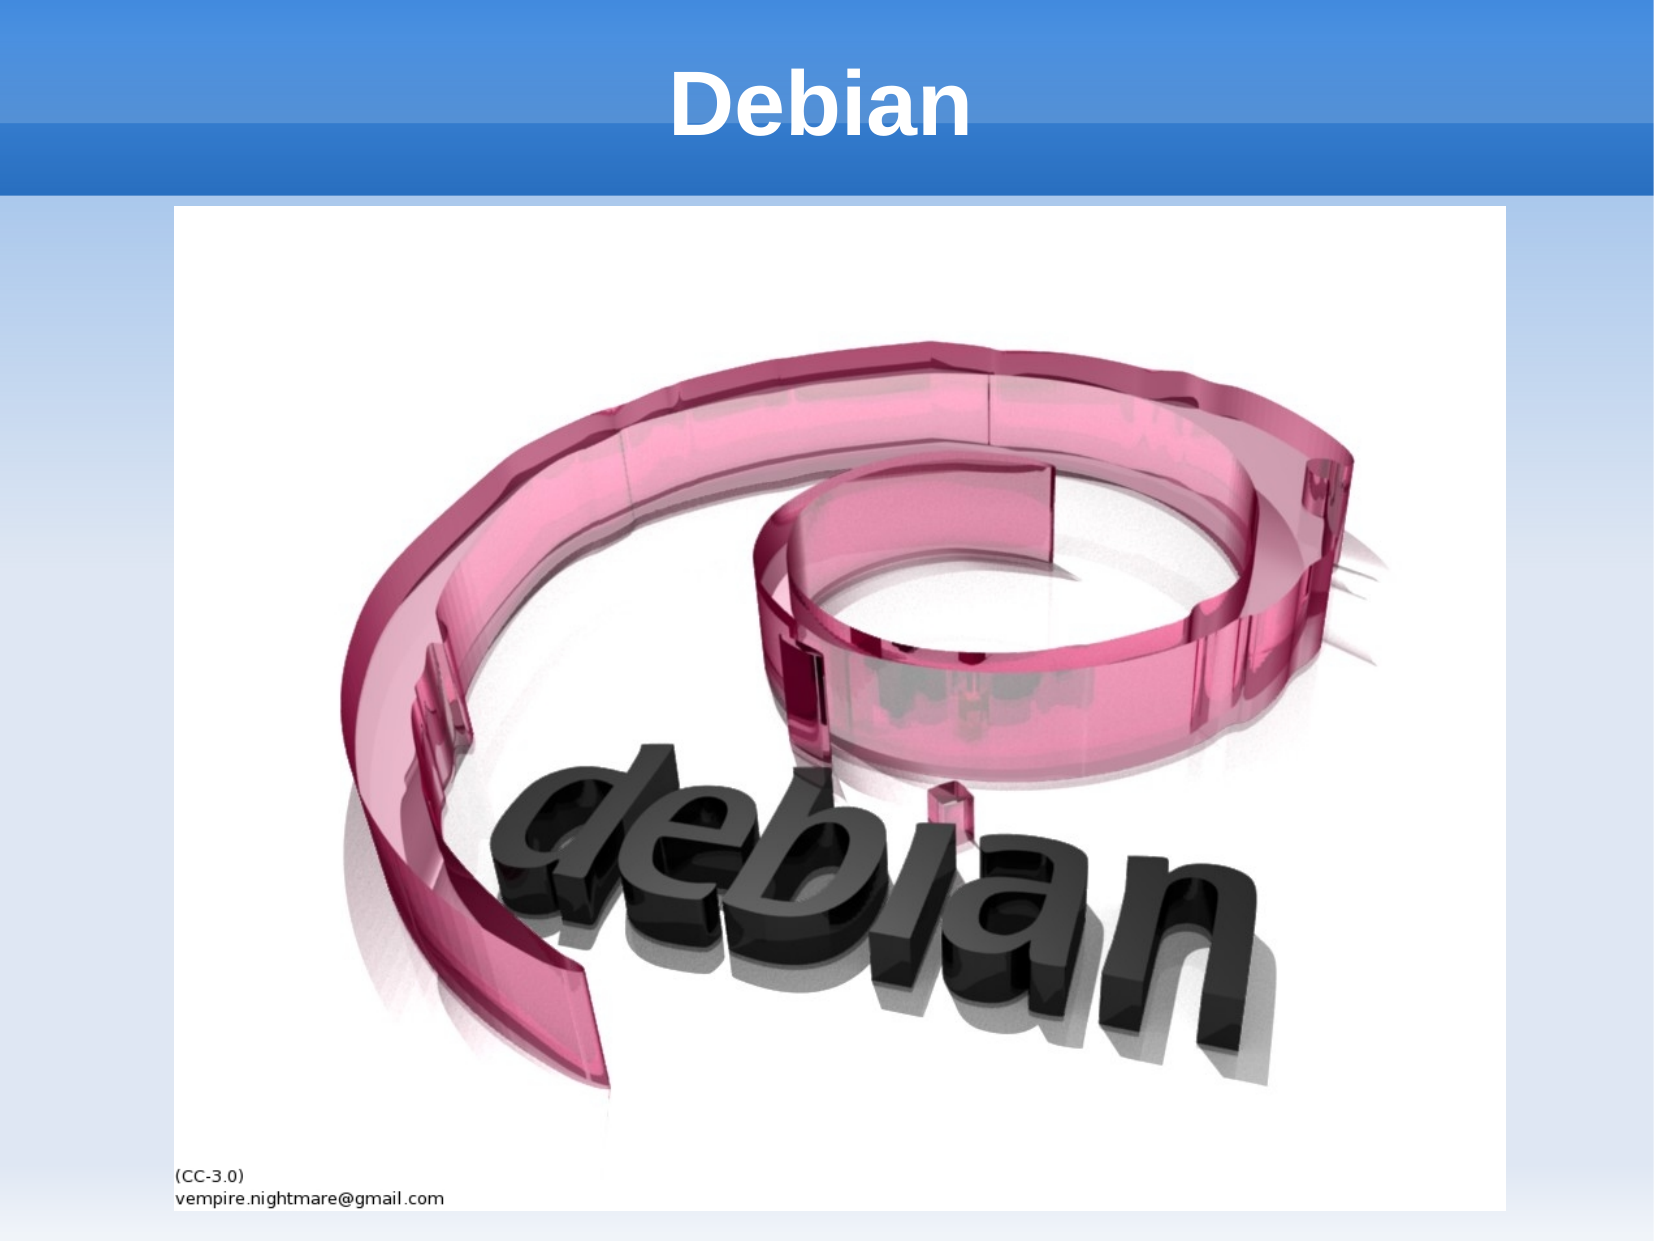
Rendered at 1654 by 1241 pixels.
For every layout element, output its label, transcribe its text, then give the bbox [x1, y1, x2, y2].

picture [0, 0, 1654, 1241]
title Debian [76, 7, 1565, 200]
